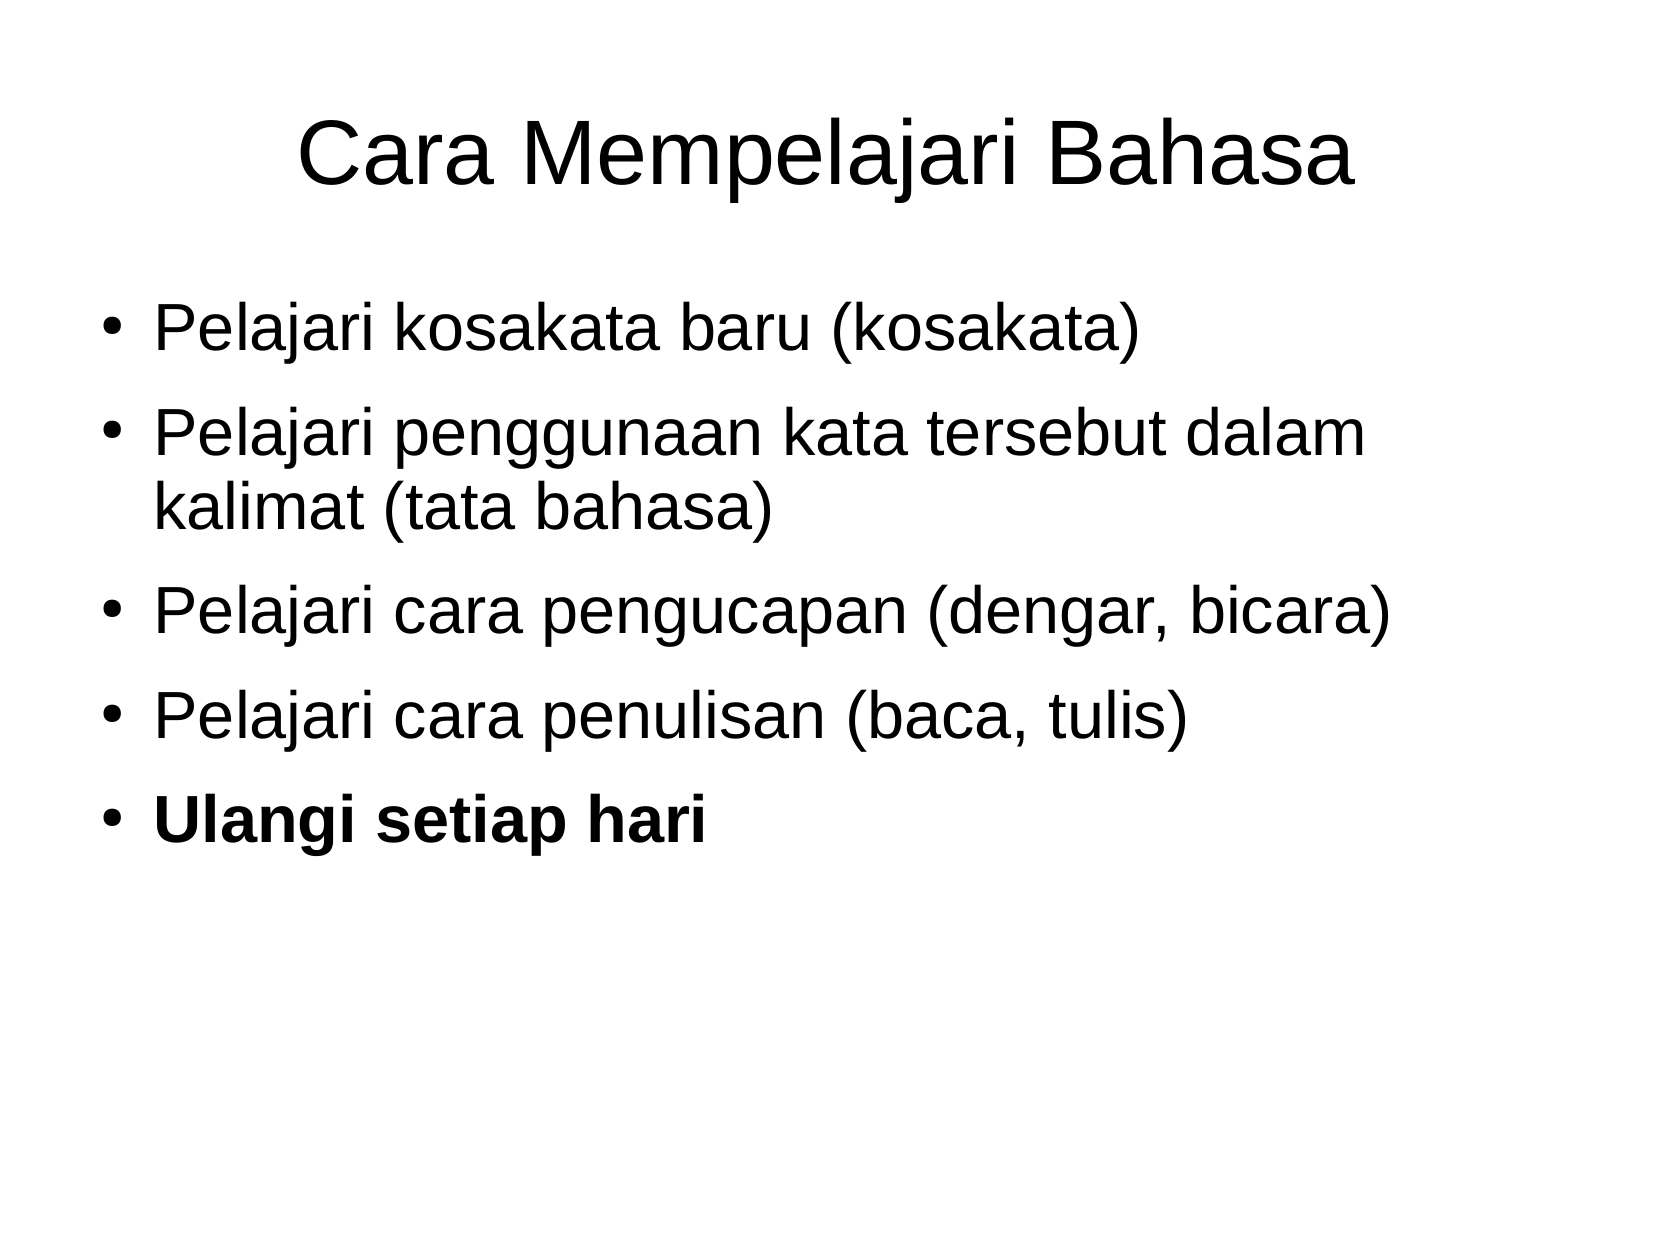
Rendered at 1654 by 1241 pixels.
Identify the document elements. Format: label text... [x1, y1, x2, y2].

list Pelajari kosakata baru (kosakata) Pelajari penggunaan kata tersebut dalam kalimat (tata bahasa) Pelajari cara pengucapan (dengar, bicara) Pelajari cara penulisan (baca, tulis) Ulangi setiap hari [82, 290, 1571, 1010]
title Cara Mempelajari Bahasa [82, 49, 1571, 257]
